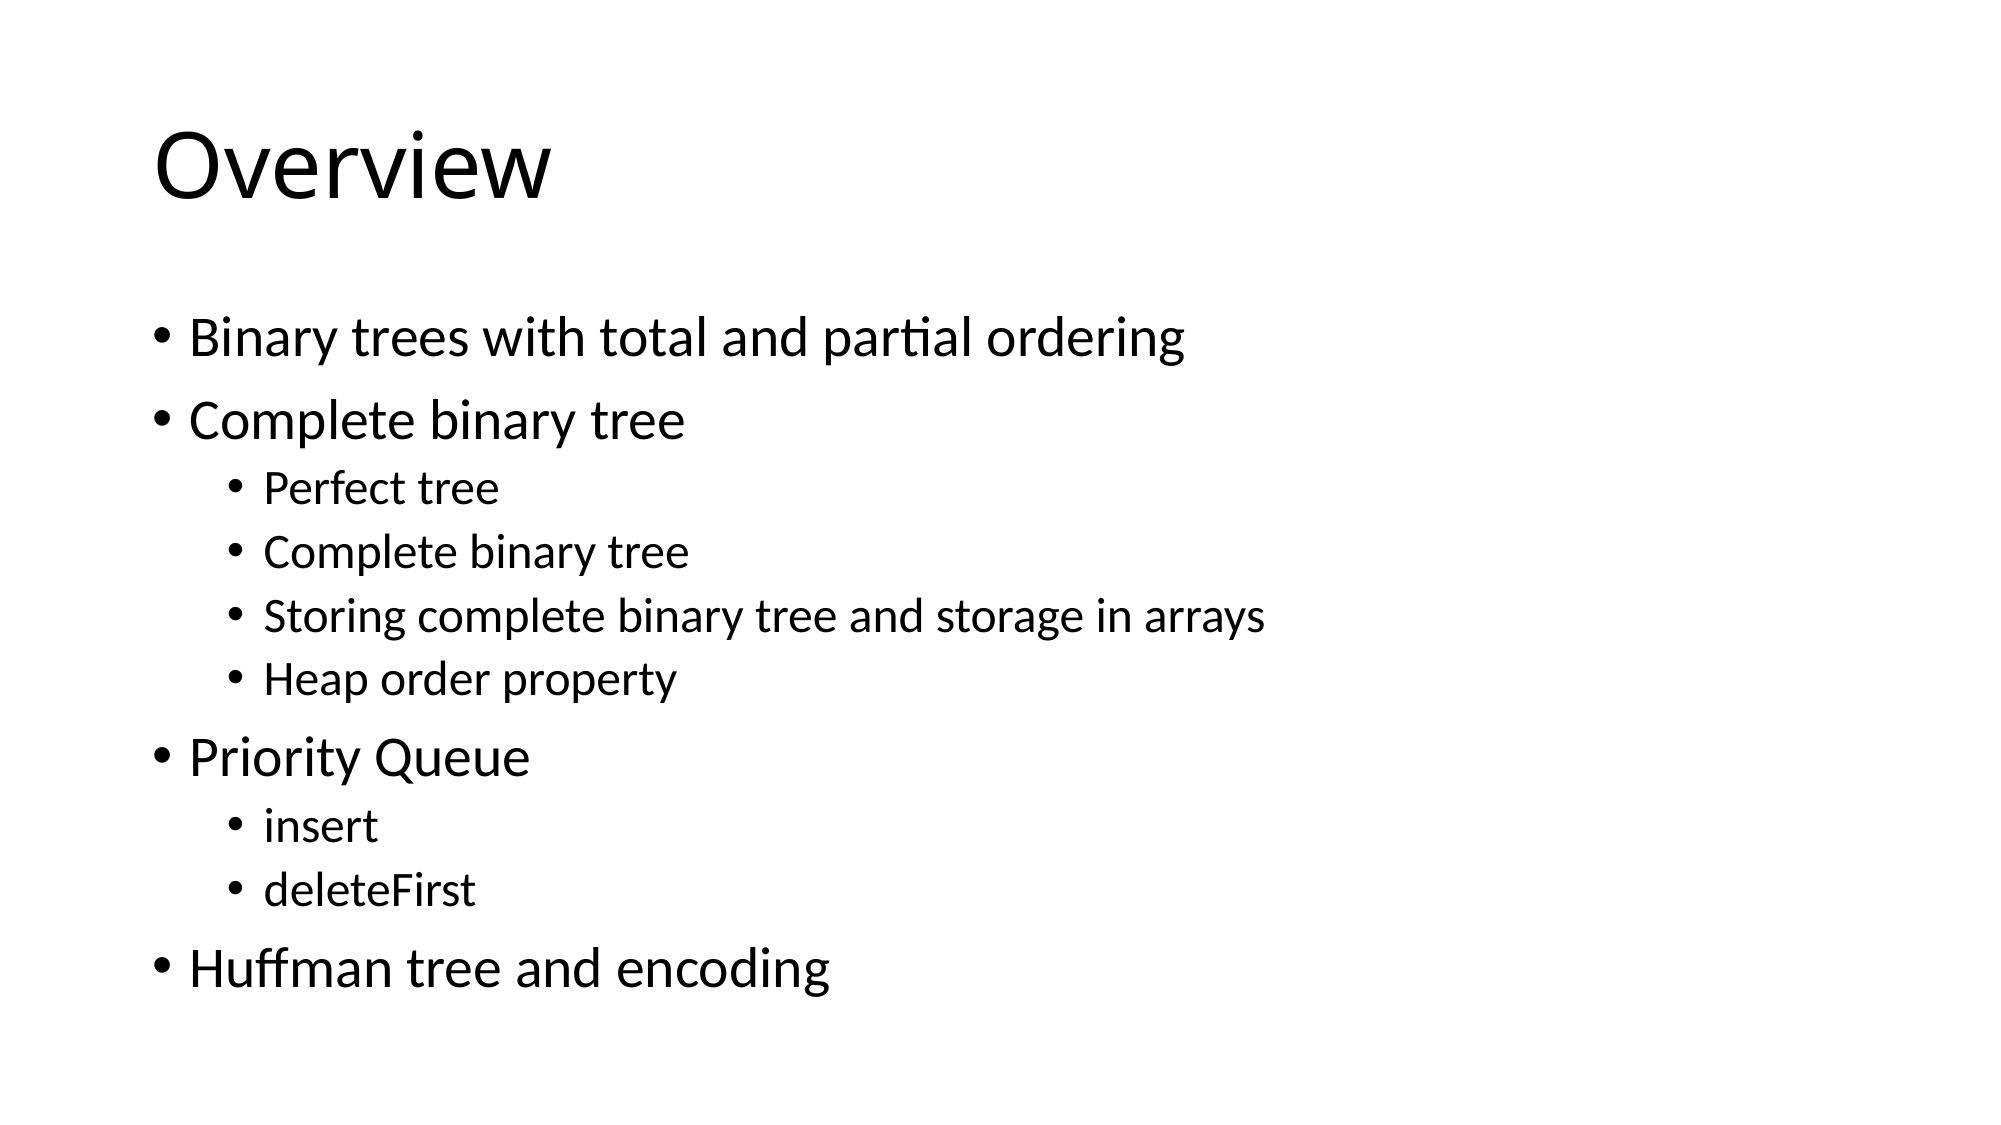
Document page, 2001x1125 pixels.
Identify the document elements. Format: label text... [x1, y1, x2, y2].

title Overview [137, 59, 1863, 278]
list Binary trees with total and partial ordering Complete binary tree Perfect tree Complete binary tree Storing complete binary tree and storage in arrays Heap order property Priority Queue insert deleteFirst Huffman tree and encoding [137, 299, 1863, 1014]
